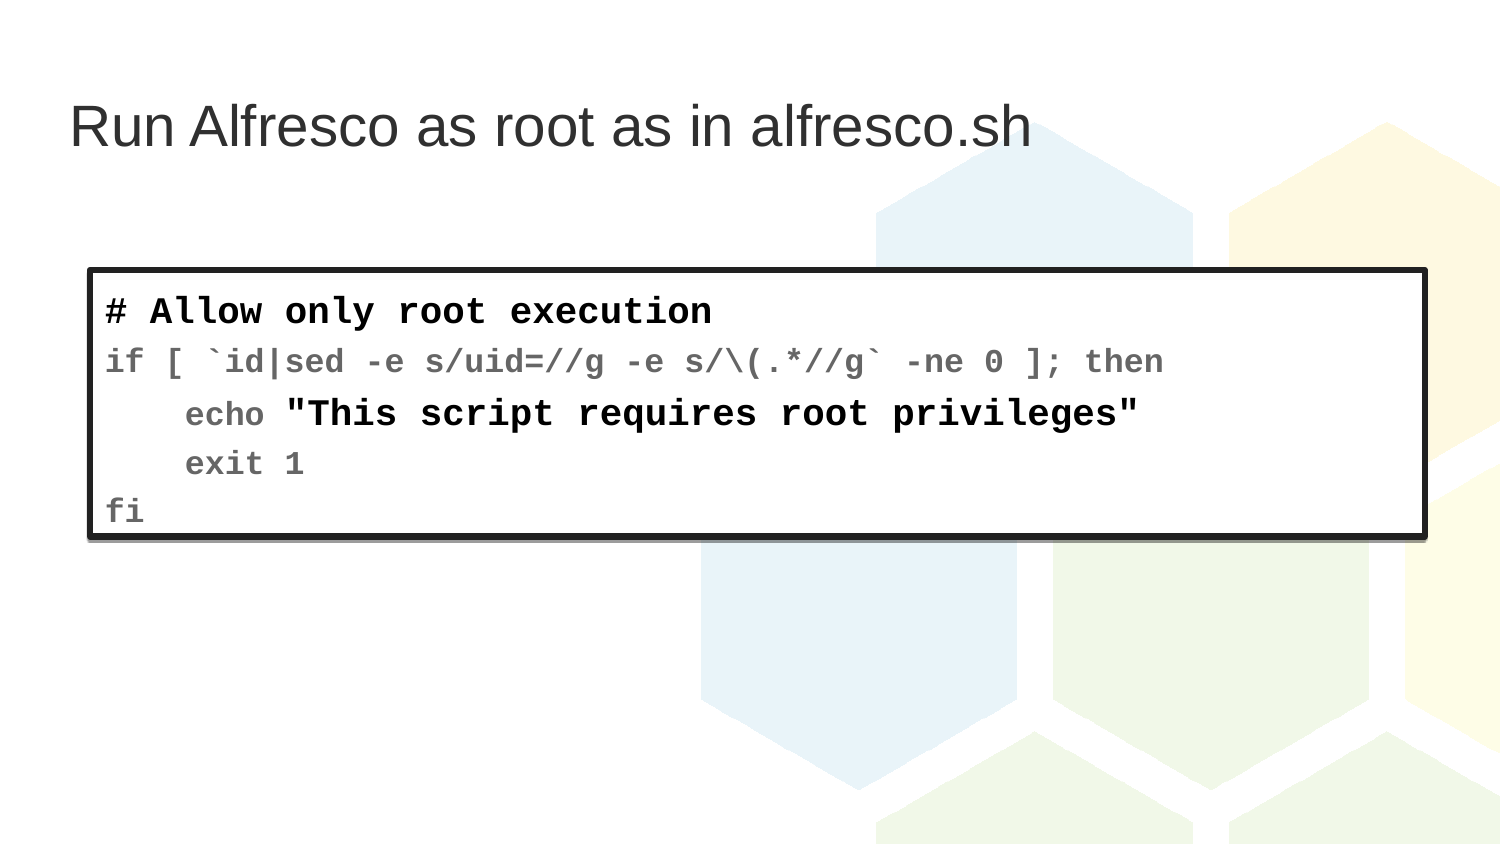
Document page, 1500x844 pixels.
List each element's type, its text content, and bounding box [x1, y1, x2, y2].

picture [0, 0, 1500, 844]
title Run Alfresco as root as in alfresco.sh [54, 72, 1452, 167]
text_box # Allow only root execution if [ `id|sed -e s/uid=//g -e s/\(.*//g` -ne 0 ]; then echo "This script requires root privileges" exit 1 fi [89, 270, 1425, 537]
